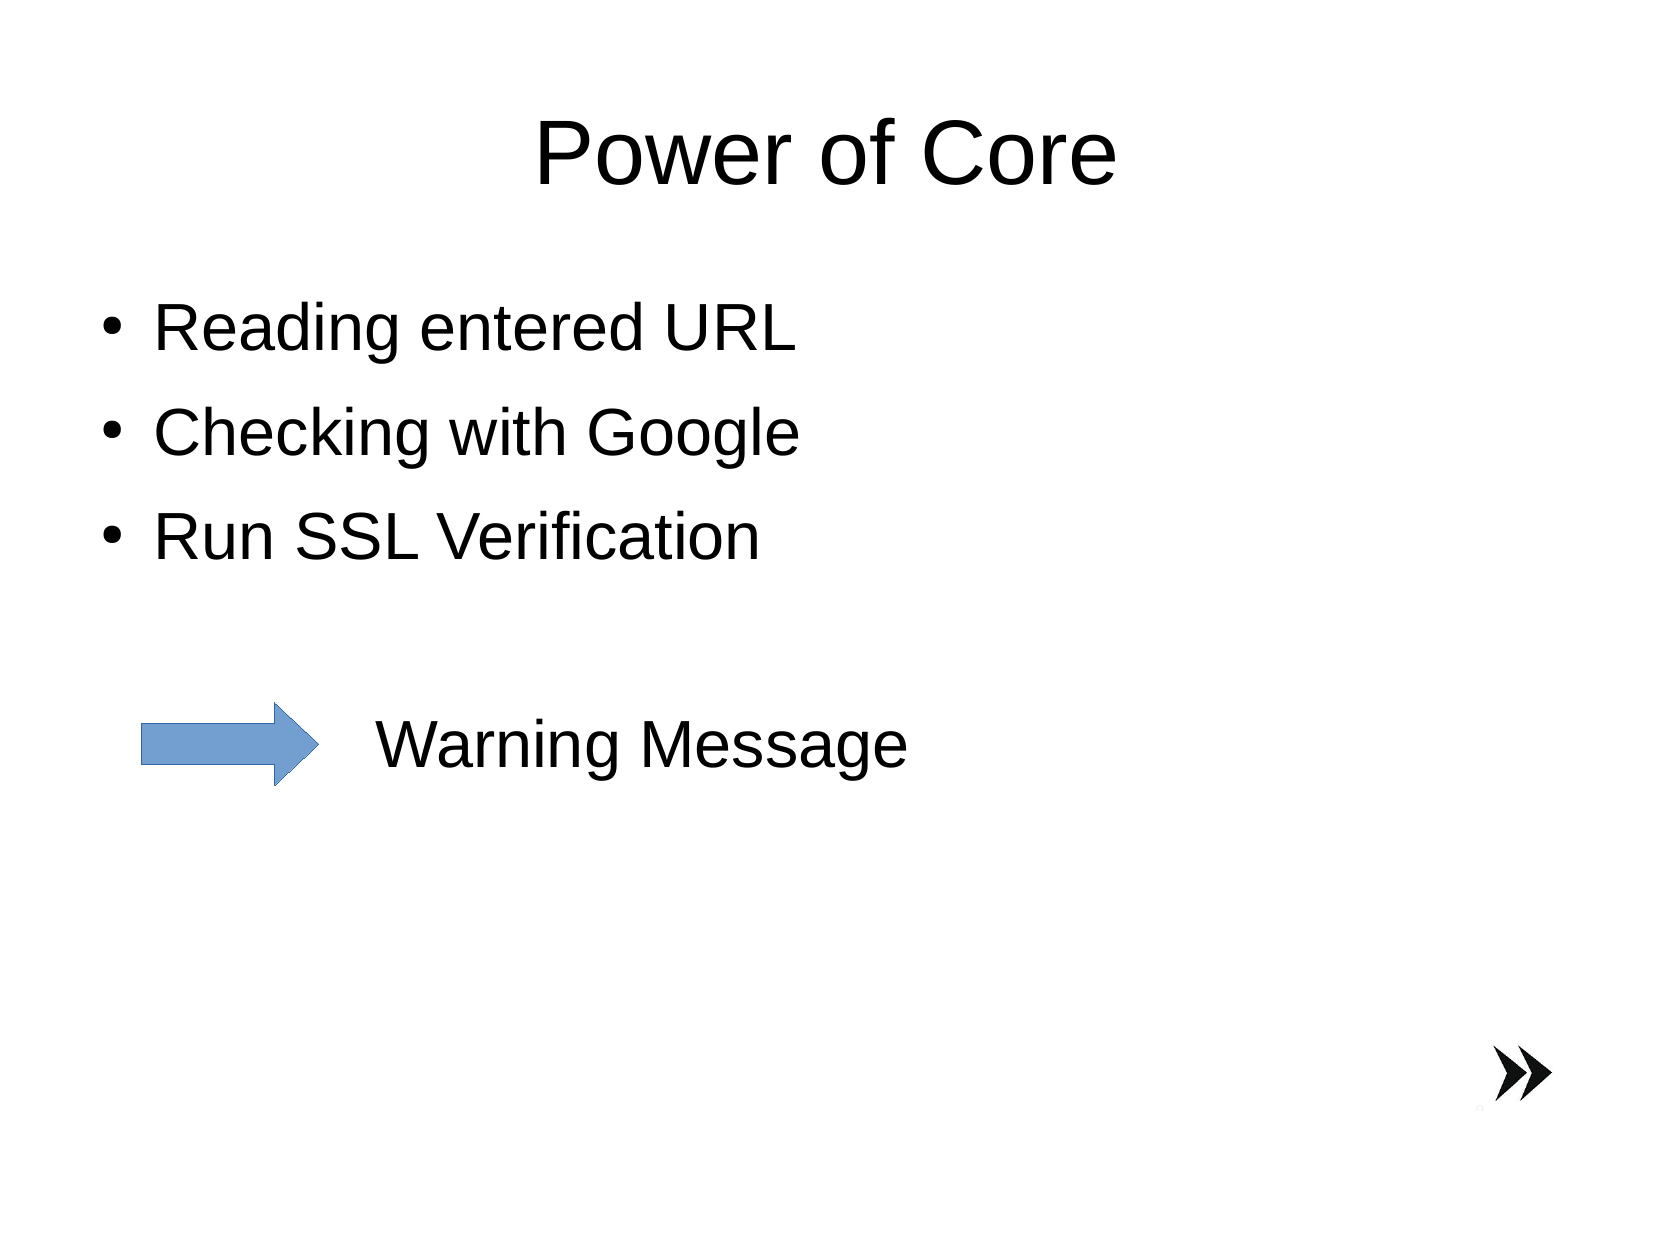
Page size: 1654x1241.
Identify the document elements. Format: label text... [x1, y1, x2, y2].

picture [1476, 1039, 1562, 1111]
text_box [141, 702, 319, 786]
list Reading entered URL Checking with Google Run SSL Verification Warning Message [82, 290, 1571, 1010]
title Power of Core [82, 49, 1571, 257]
